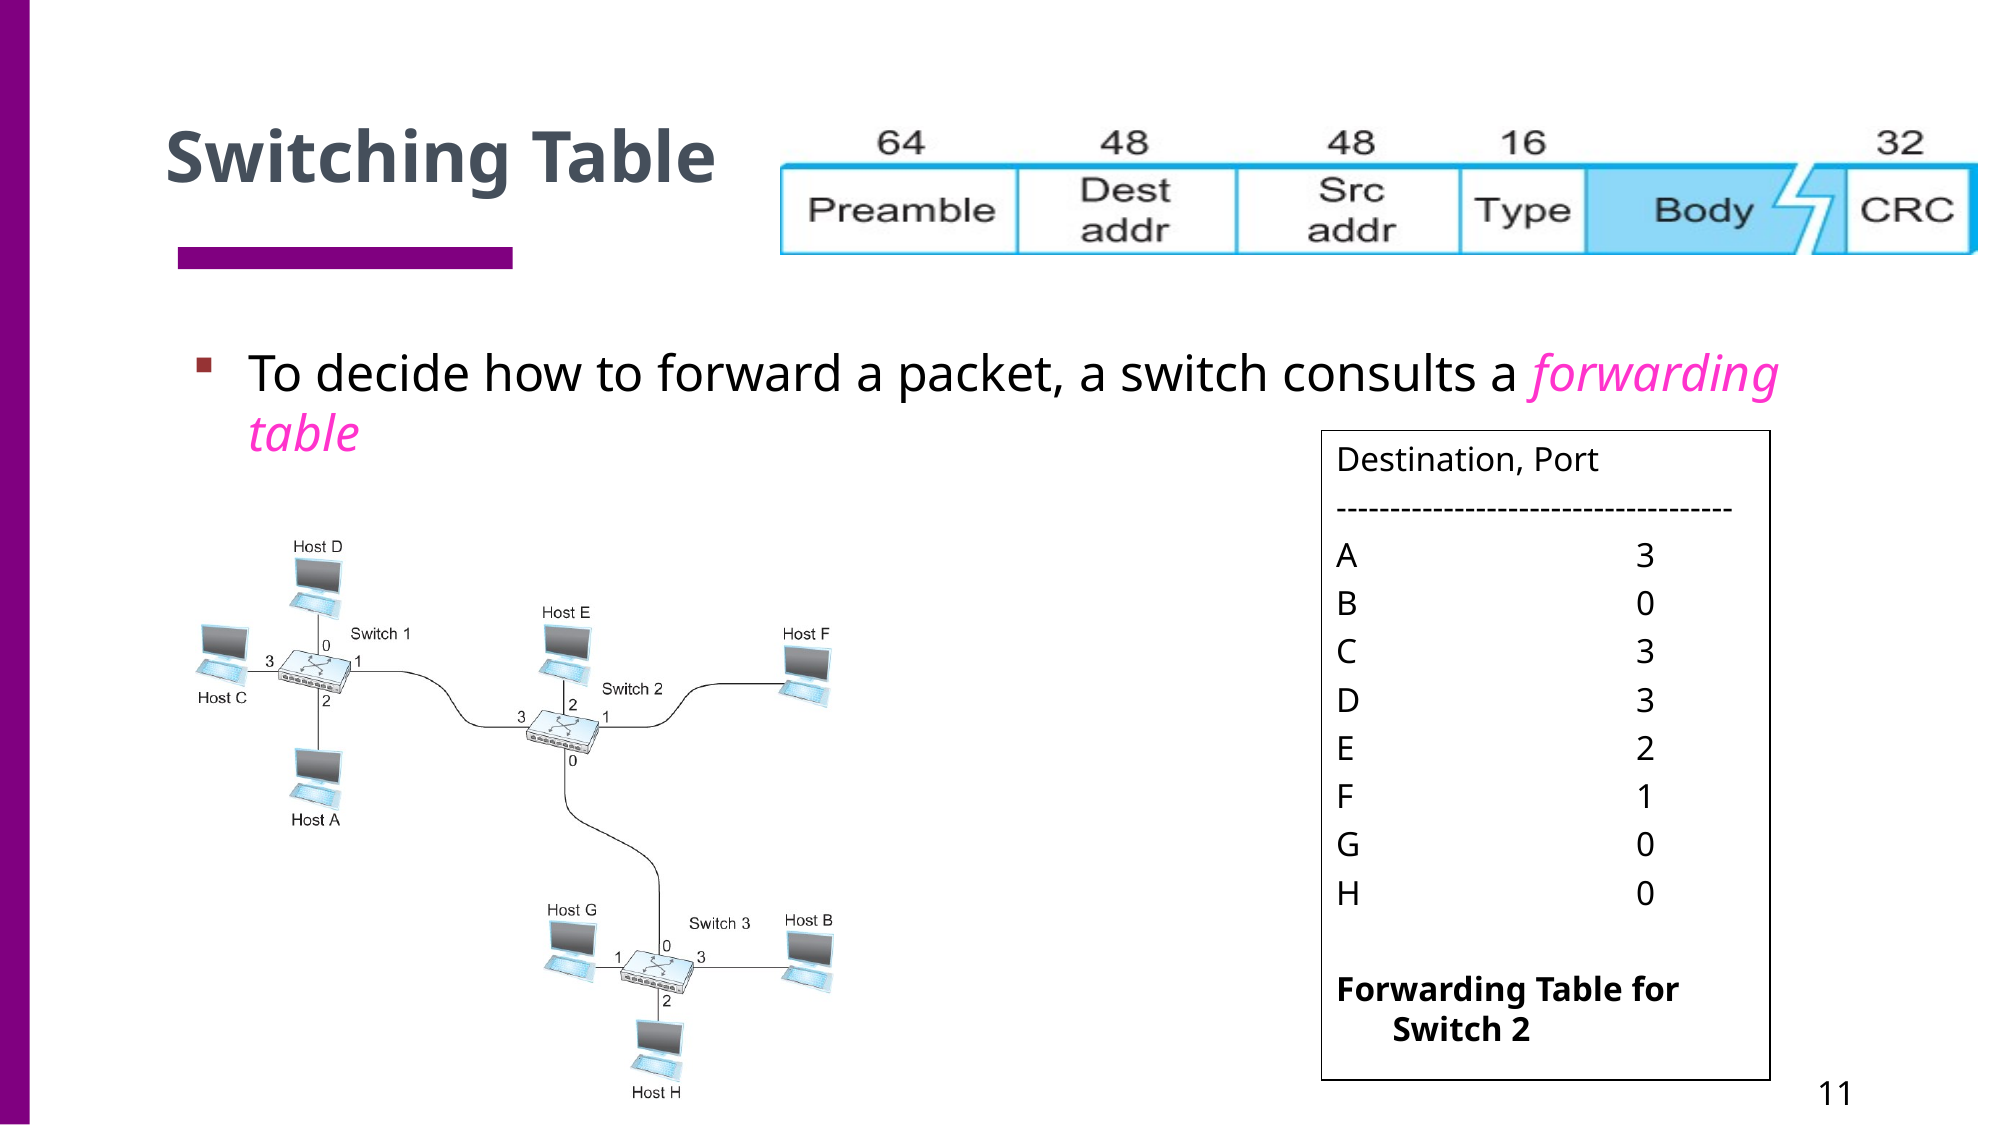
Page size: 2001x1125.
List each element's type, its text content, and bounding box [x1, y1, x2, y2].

picture [195, 538, 834, 1101]
text_box To decide how to forward a packet, a switch consults a forwarding table [177, 326, 1875, 1050]
text_box Switching Table [151, 0, 1849, 212]
list Destination, Port ------------------------------------- A 3 B 0 C 3 D 3 E 2 F 1 G 0 H 0 Forwarding Table for Switch 2 [1321, 430, 1771, 1081]
picture [780, 126, 1978, 255]
